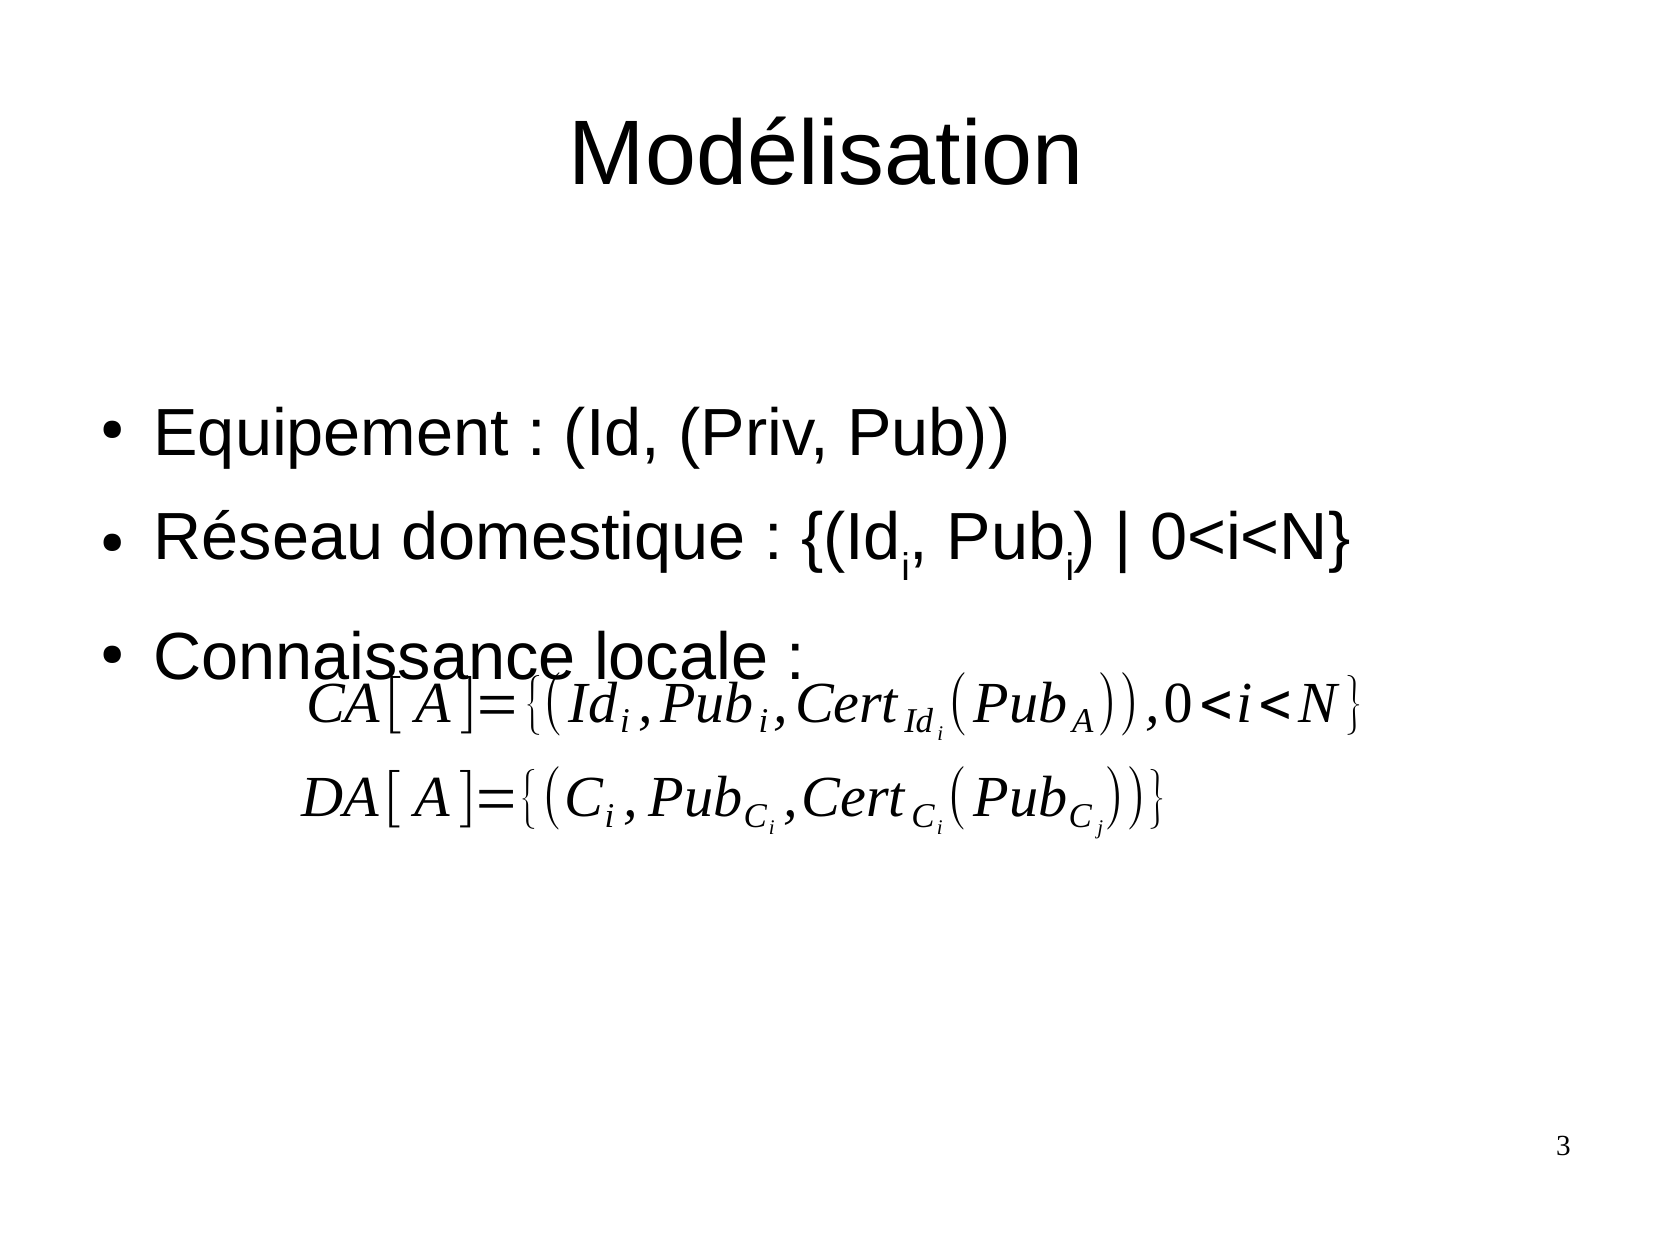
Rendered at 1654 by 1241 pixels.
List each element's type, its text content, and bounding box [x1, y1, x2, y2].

chart [291, 667, 1382, 745]
chart [283, 761, 1185, 839]
title Modélisation [82, 49, 1571, 257]
chart [775, 595, 894, 655]
list Equipement : (Id, (Priv, Pub)) Réseau domestique : {(Idi, Pubi) | 0<i<N} Connaissance locale : [82, 290, 1571, 1010]
